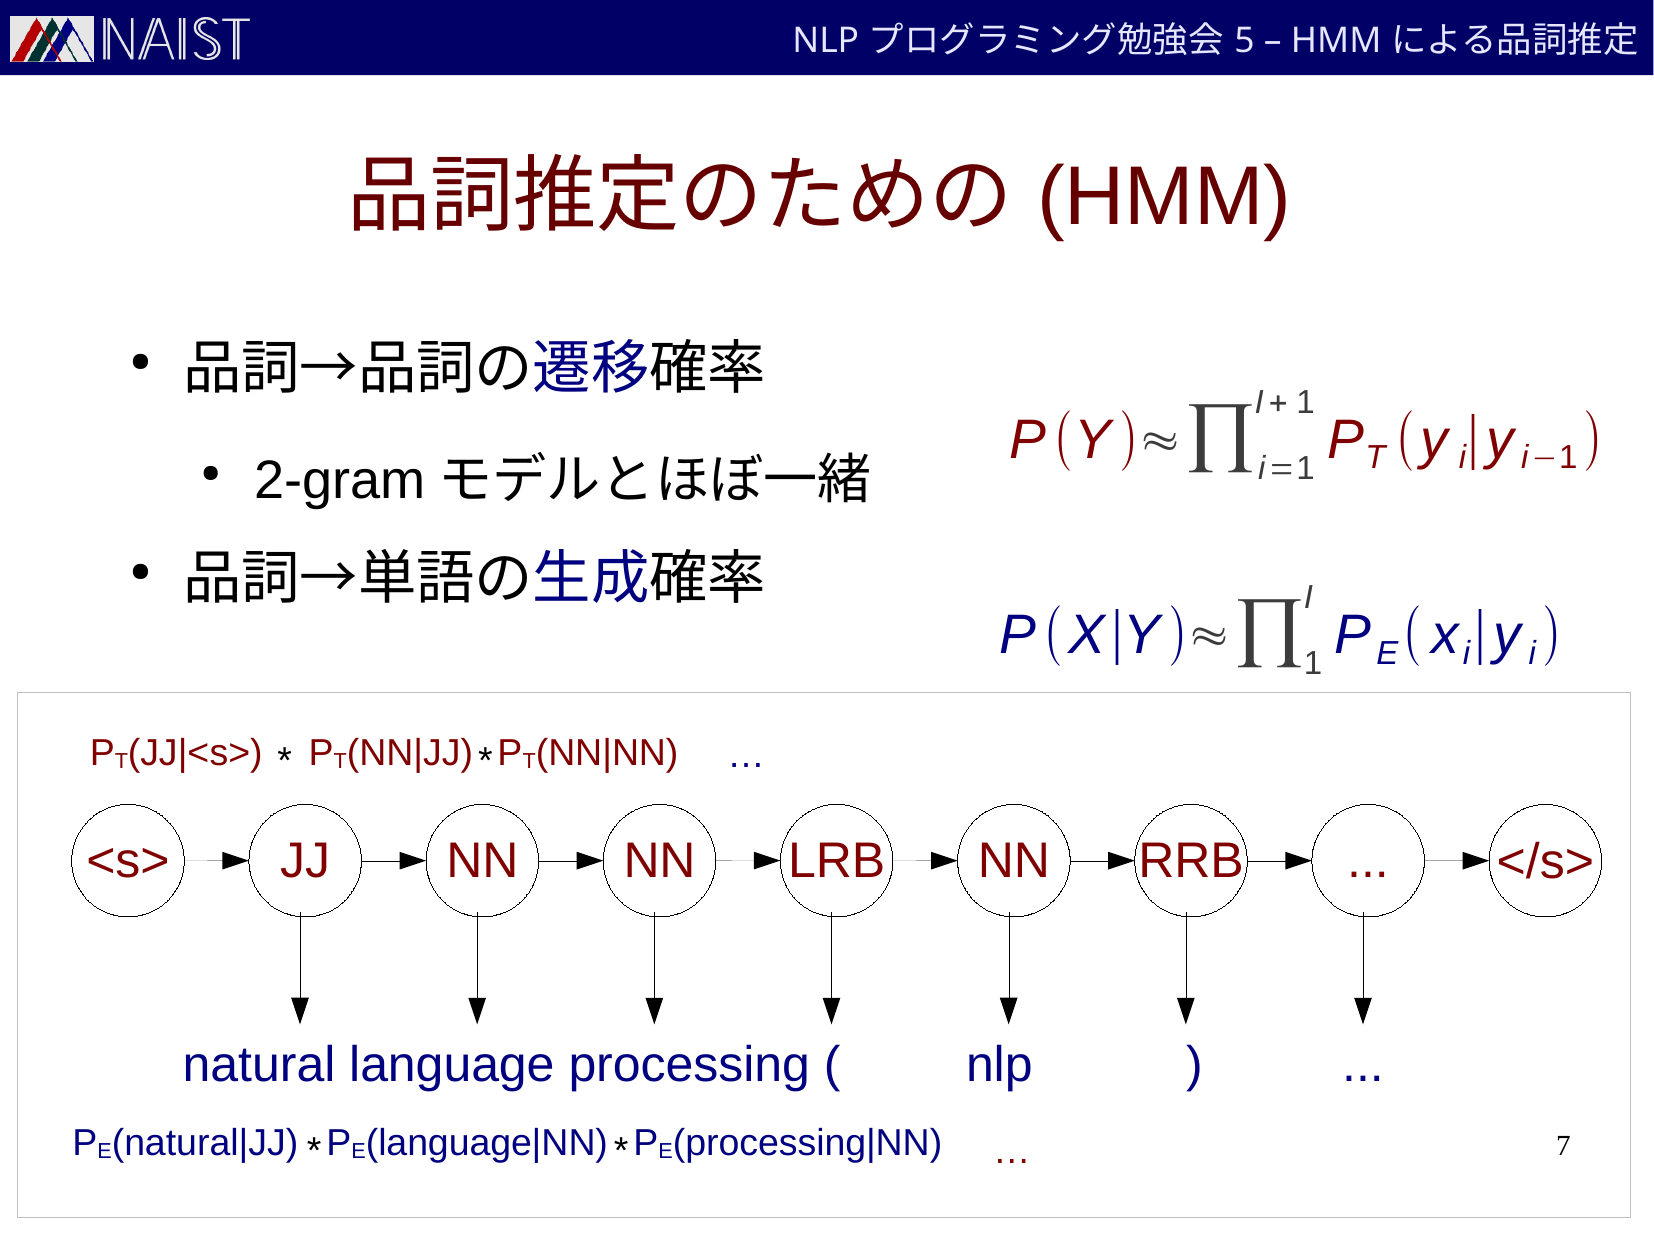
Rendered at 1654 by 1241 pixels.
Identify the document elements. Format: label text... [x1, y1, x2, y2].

chart [985, 577, 1573, 683]
text_box … [712, 726, 780, 784]
text_box PT(NN|JJ) [293, 724, 482, 794]
text_box * [599, 1122, 644, 1179]
text_box ... [1311, 804, 1425, 917]
text_box PT(JJ|<s>) [75, 724, 278, 794]
list 品詞→品詞の遷移確率 2-gramモデルとほぼ一緒 品詞→単語の生成確率 [112, 693, 1601, 861]
text_box RRB [1134, 804, 1248, 917]
text_box <s> [71, 804, 185, 917]
chart [995, 381, 1614, 488]
text_box * [292, 1122, 337, 1179]
text_box JJ [248, 804, 362, 917]
text_box PE(processing|NN) [618, 1114, 958, 1184]
picture [102, 17, 251, 60]
text_box PE(language|NN) [311, 1114, 618, 1184]
text_box natural language processing ( nlp ) ... [150, 1028, 1553, 1100]
text_box … [978, 1122, 1046, 1179]
text_box NN [603, 804, 716, 917]
picture [10, 16, 94, 62]
text_box PE(natural|JJ) [57, 1114, 311, 1184]
list 品詞→品詞の遷移確率 2-gramモデルとほぼ一緒 品詞→単語の生成確率 [112, 861, 1601, 1126]
text_box PT(NN|NN) [482, 724, 694, 794]
title 品詞推定のための(HMM) [75, 100, 1564, 277]
text_box LRB [780, 804, 893, 917]
text_box * [463, 732, 508, 790]
text_box </s> [1489, 804, 1602, 917]
text_box NN [957, 804, 1071, 917]
text_box * [262, 732, 307, 790]
text_box NN [426, 804, 539, 917]
list 品詞→品詞の遷移確率 2-gramモデルとほぼ一緒 品詞→単語の生成確率 [112, 321, 1601, 692]
